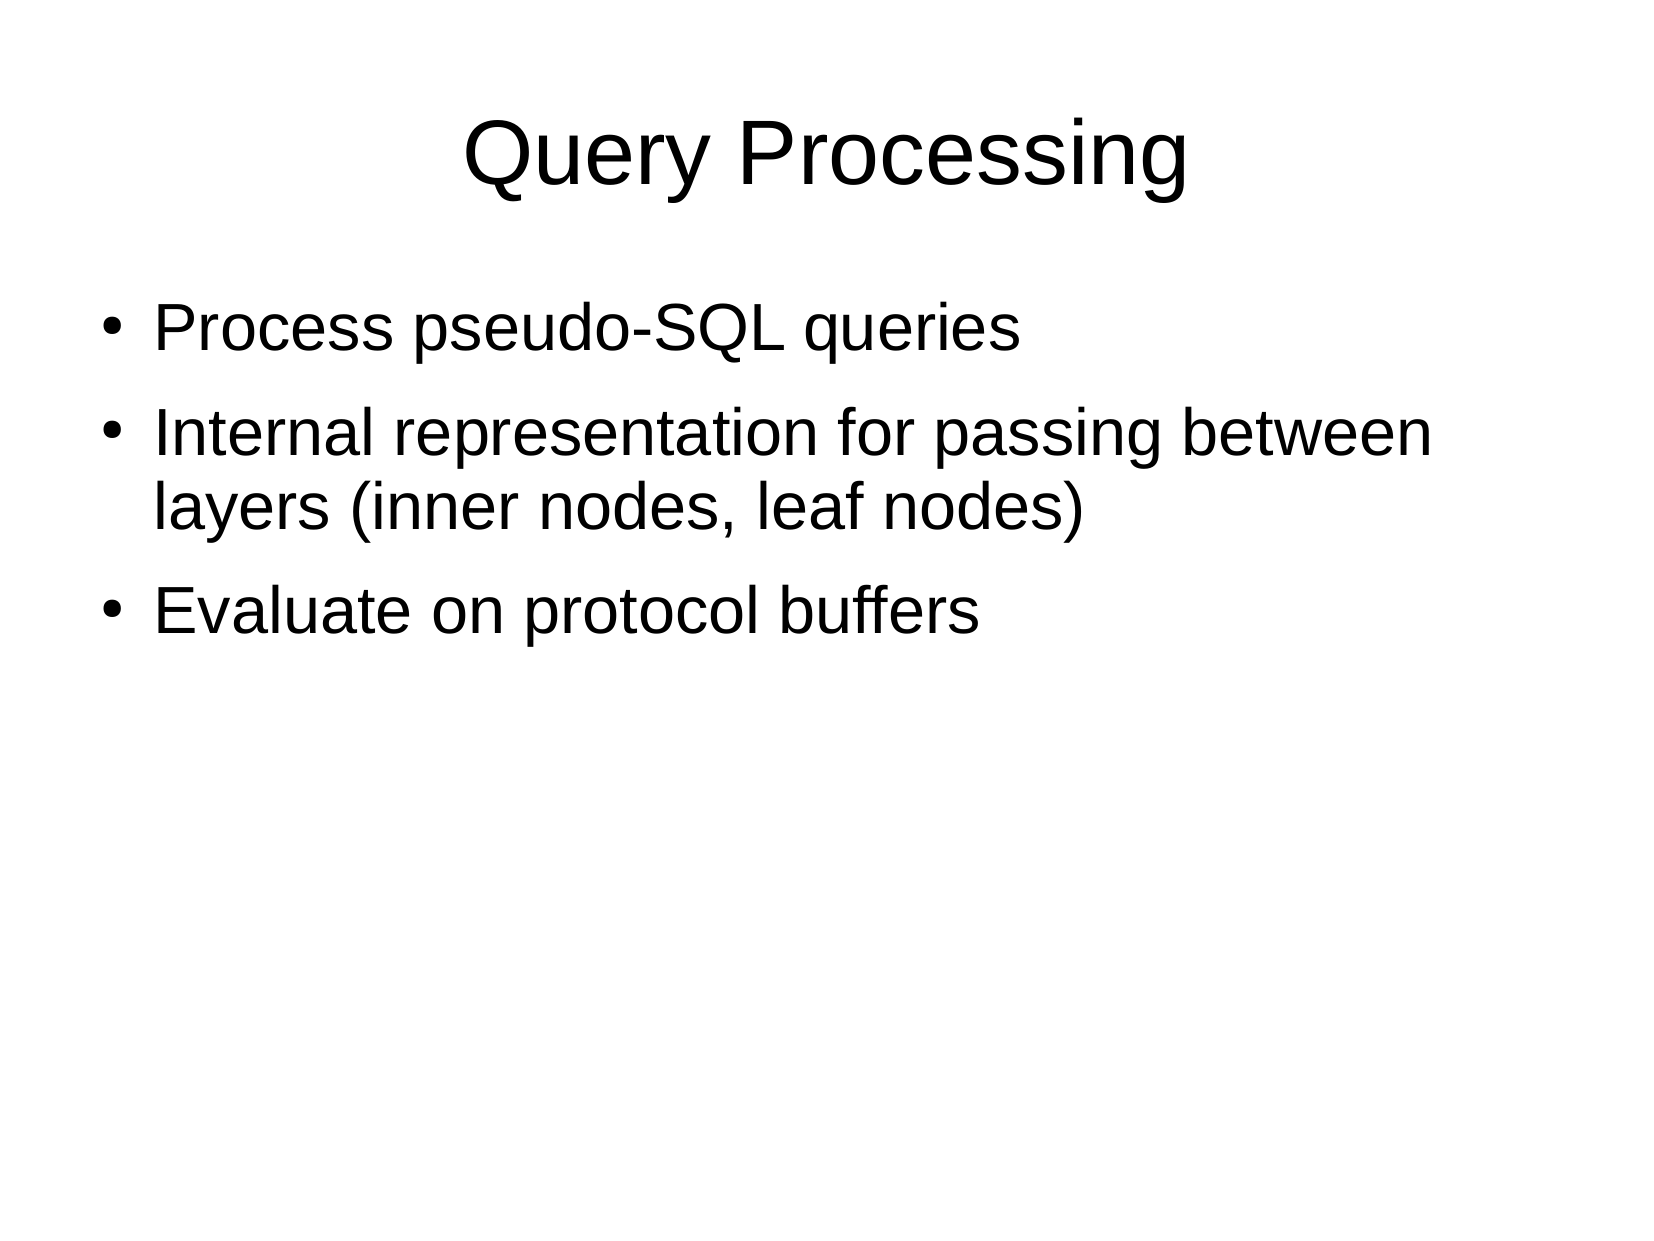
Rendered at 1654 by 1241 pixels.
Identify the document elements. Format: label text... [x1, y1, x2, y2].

list Process pseudo-SQL queries Internal representation for passing between layers (inner nodes, leaf nodes) Evaluate on protocol buffers [82, 290, 1571, 1109]
title Query Processing [82, 49, 1571, 257]
